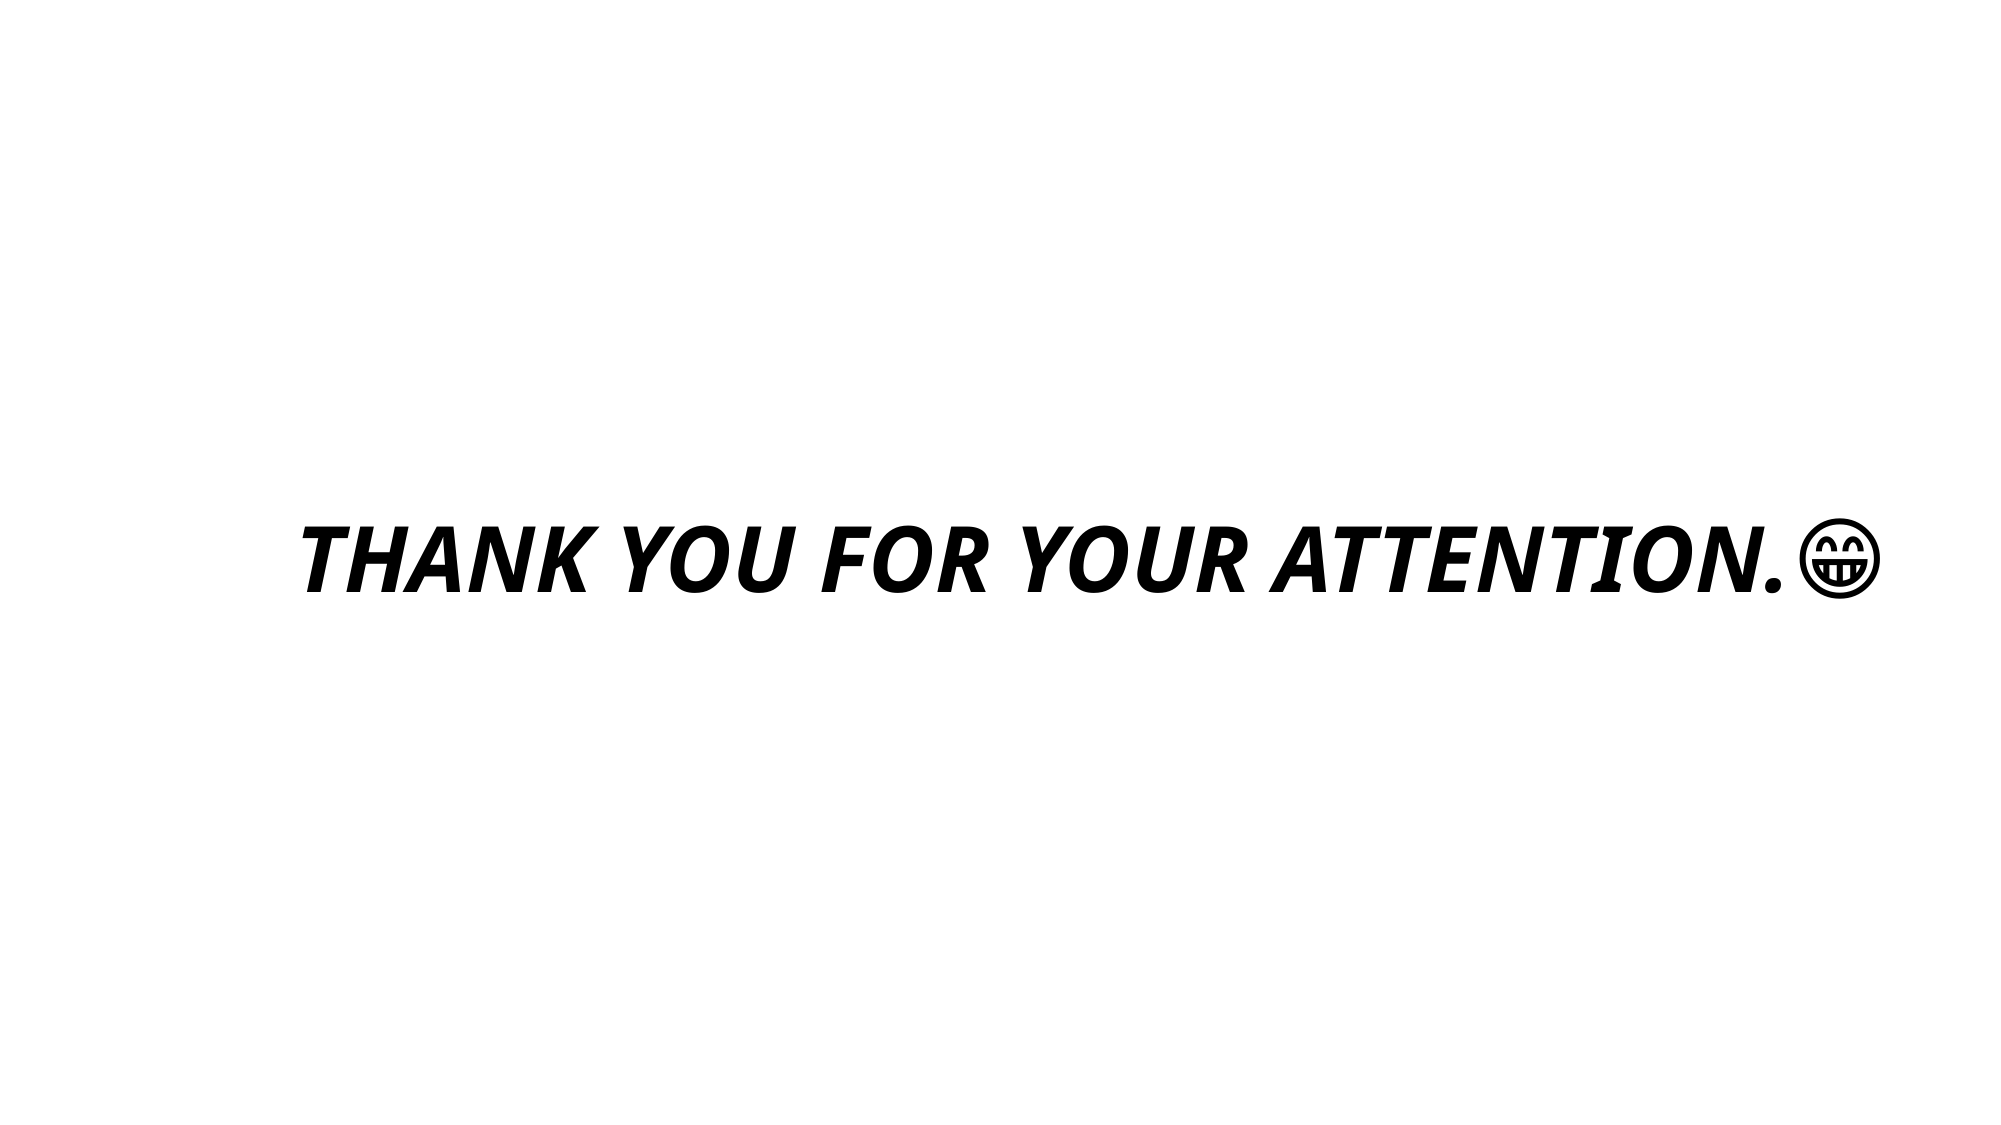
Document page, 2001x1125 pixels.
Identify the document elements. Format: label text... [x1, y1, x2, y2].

title THANK YOU FOR YOUR ATTENTION.😁 [280, 499, 1939, 626]
